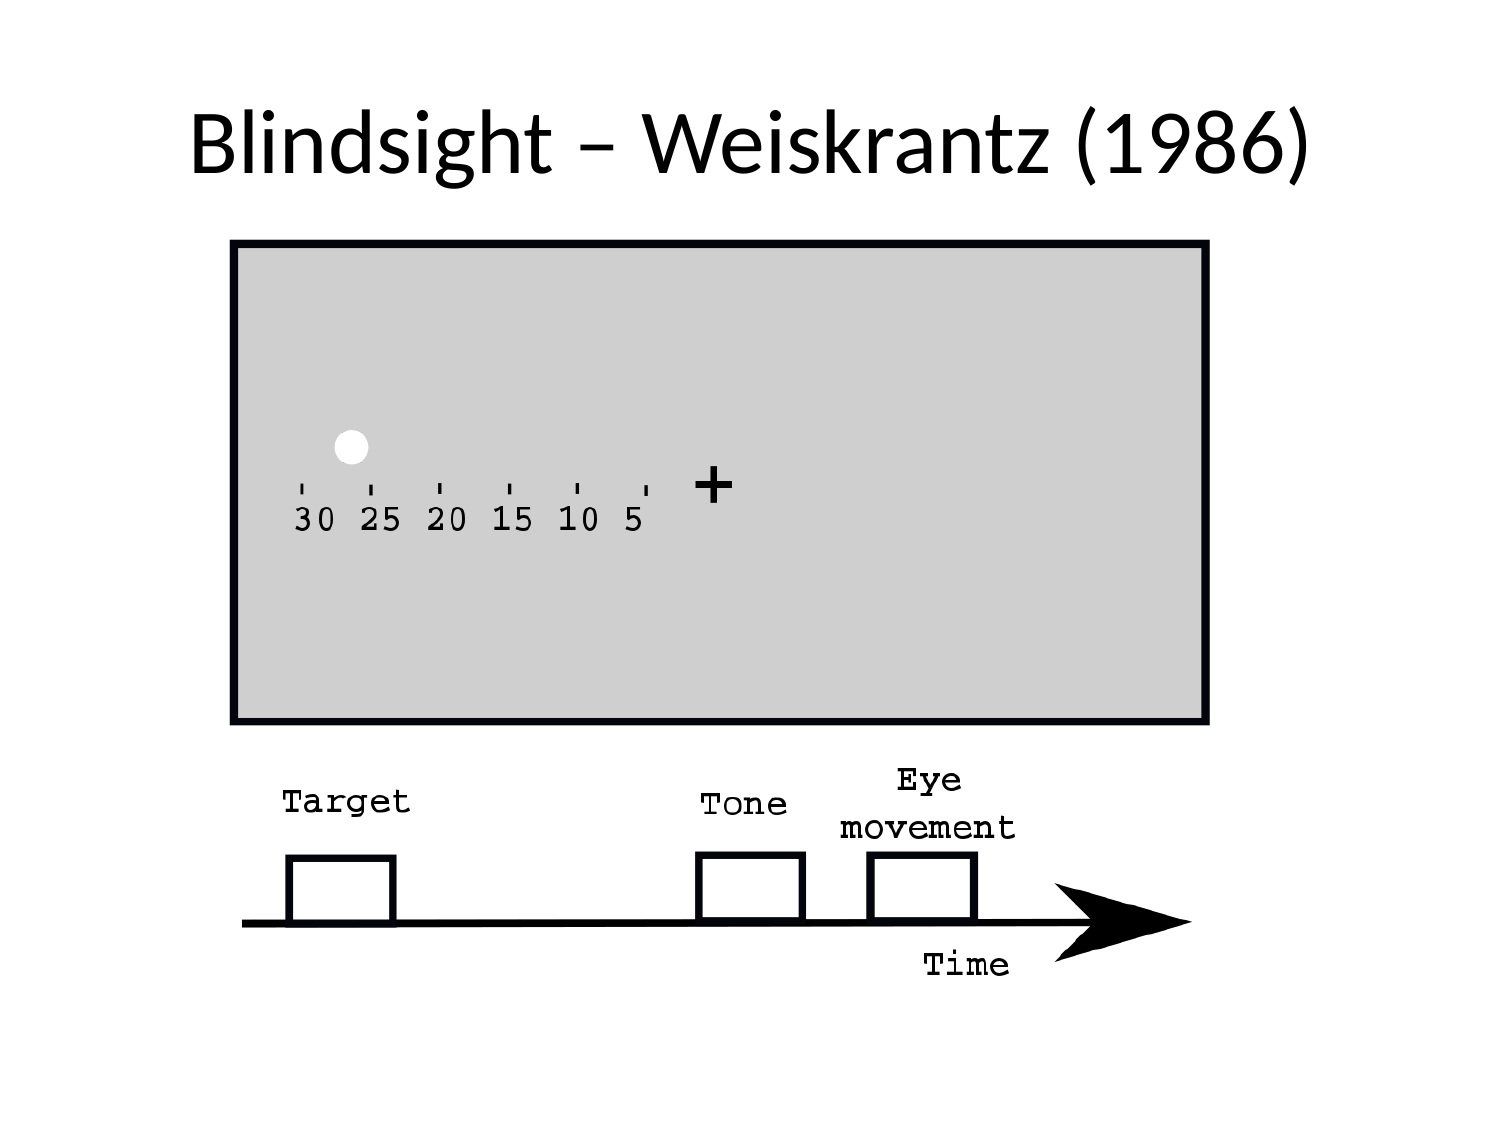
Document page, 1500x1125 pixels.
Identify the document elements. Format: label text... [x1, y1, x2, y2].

title Blindsight – Weiskrantz (1986) [76, 42, 1427, 231]
picture [118, 128, 1319, 1087]
